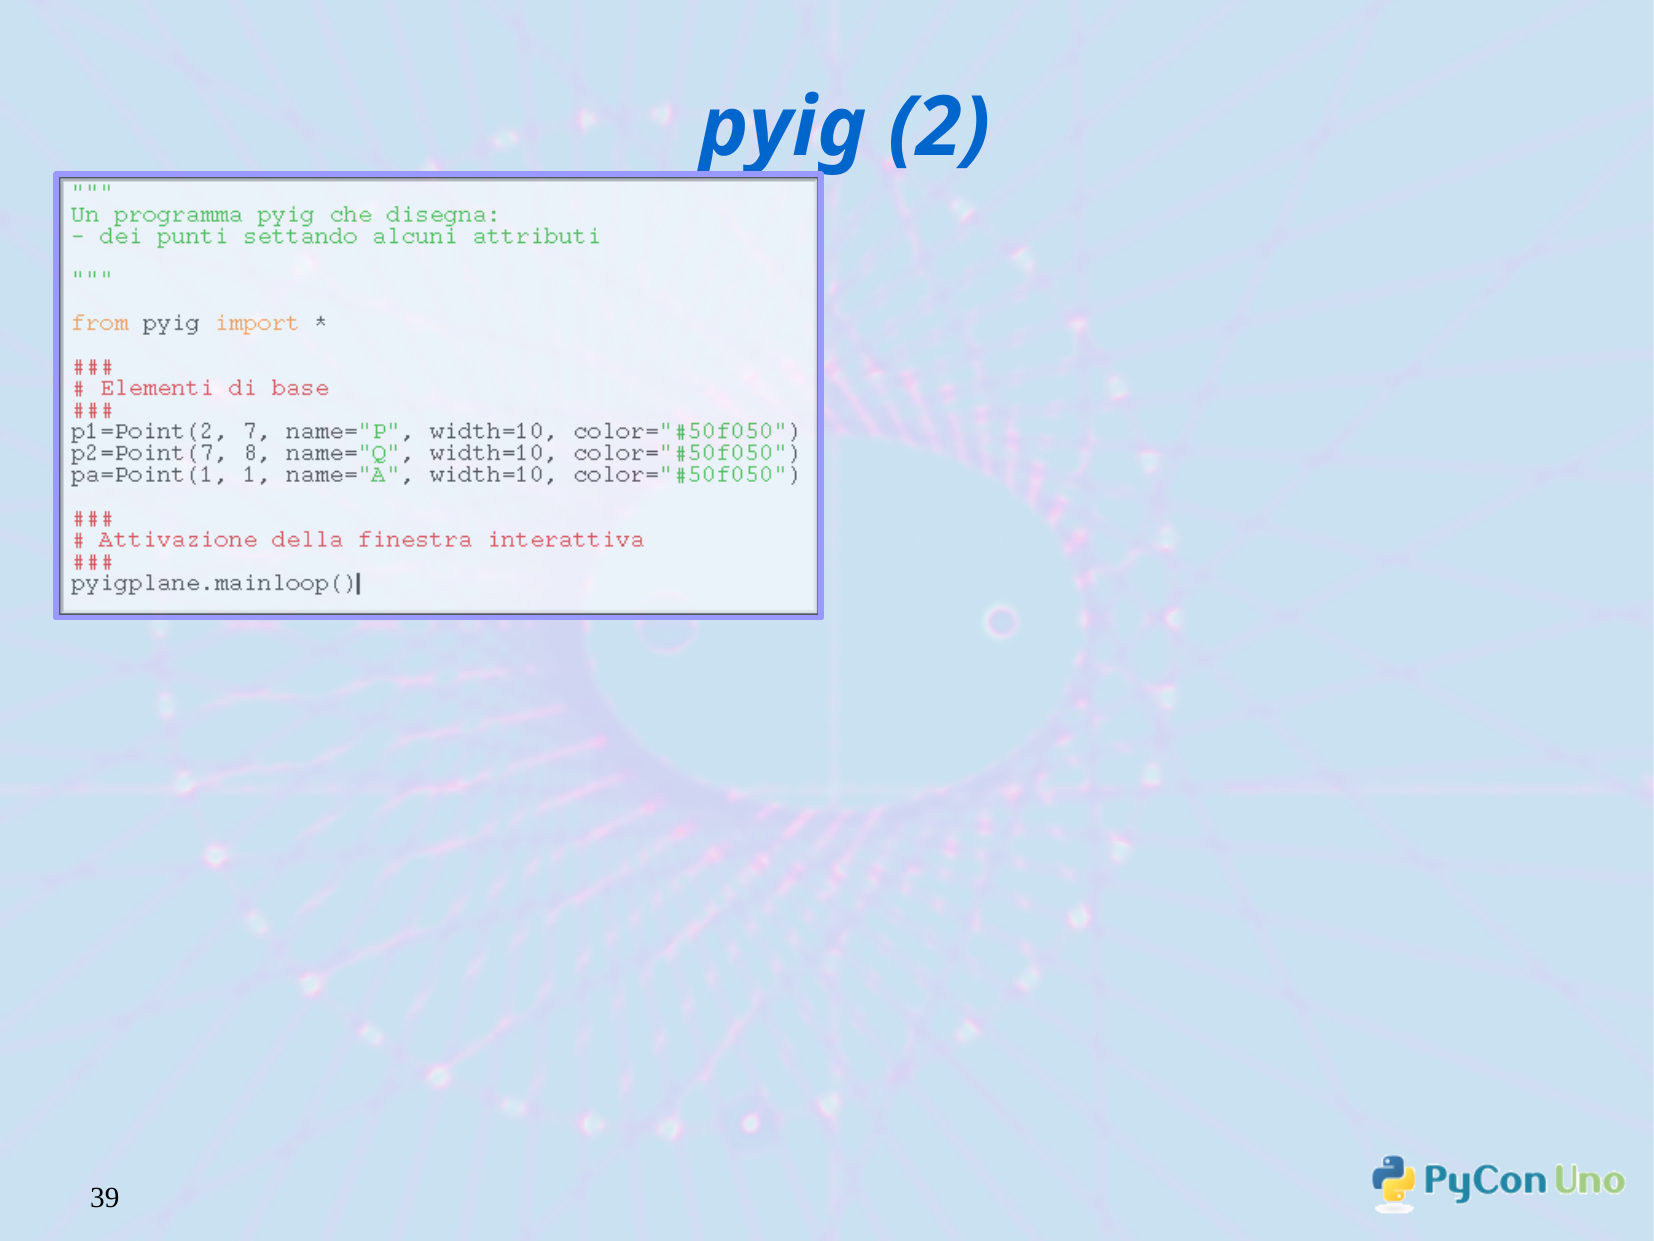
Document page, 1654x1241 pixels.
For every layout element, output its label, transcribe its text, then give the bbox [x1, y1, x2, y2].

picture [0, 0, 1654, 1241]
title pyig (2) [139, 19, 1552, 227]
